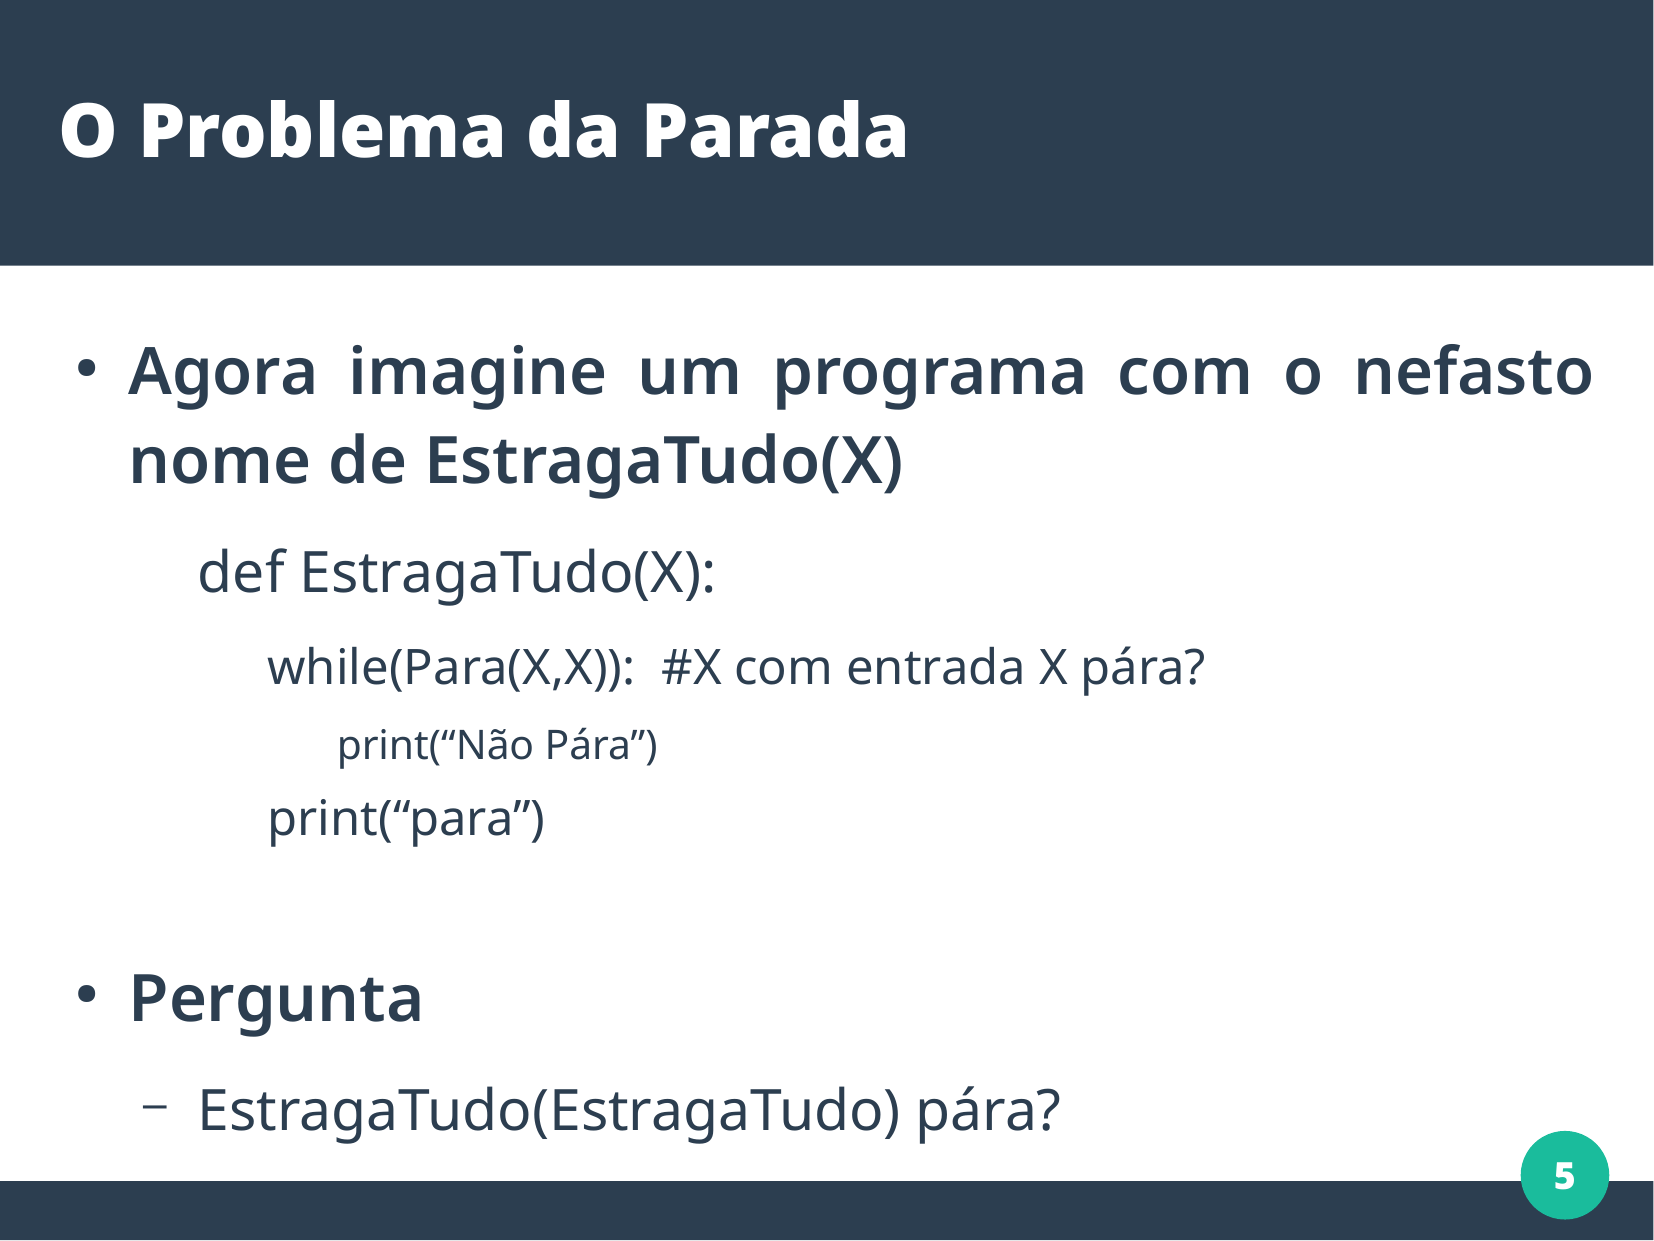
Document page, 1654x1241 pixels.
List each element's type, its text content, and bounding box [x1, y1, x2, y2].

title O Problema da Parada [59, 49, 1595, 207]
list Agora imagine um programa com o nefasto nome de EstragaTudo(X) def EstragaTudo(X): while(Para(X,X)): #X com entrada X pára? print(“Não Pára”) print(“para”) Pergunta EstragaTudo(EstragaTudo) pára? [59, 324, 1595, 1152]
